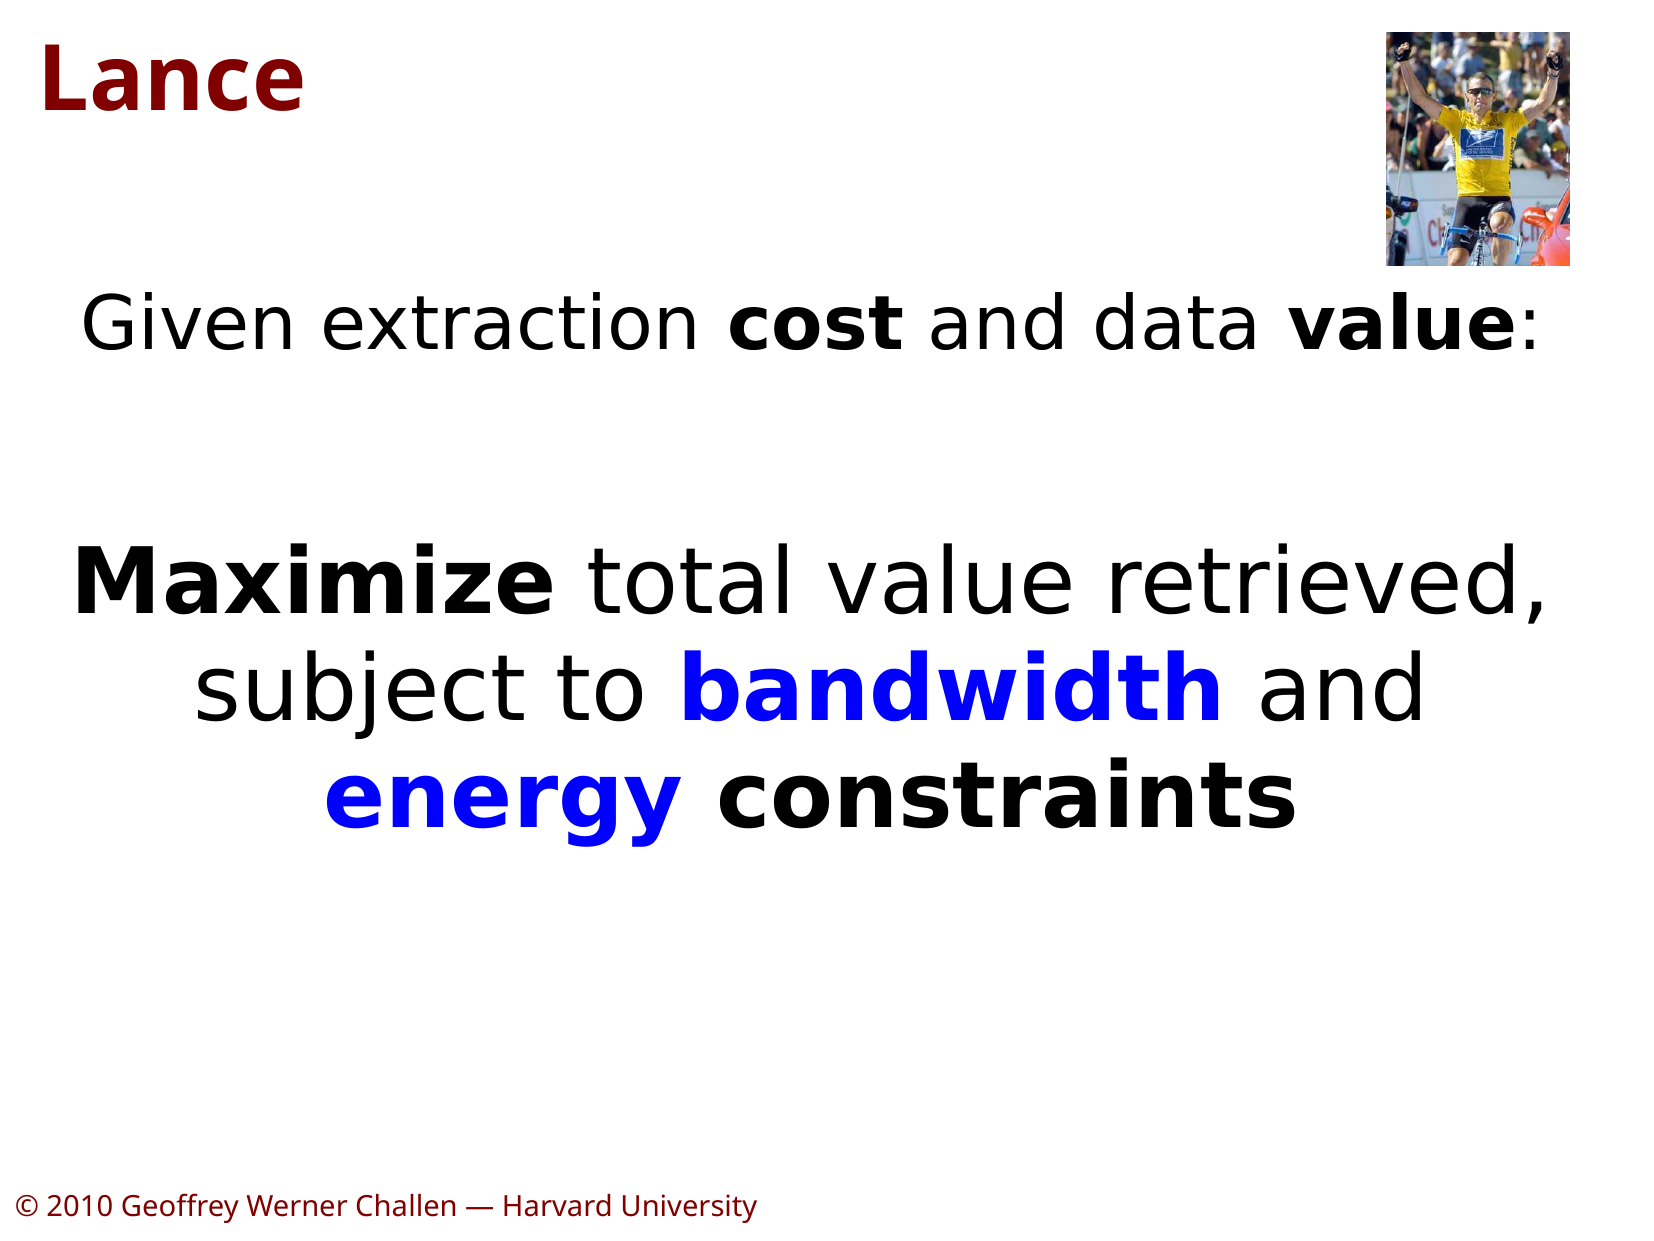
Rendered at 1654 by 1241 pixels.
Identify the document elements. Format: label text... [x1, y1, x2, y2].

title Lance [0, 0, 1654, 151]
list Given extraction cost and data value: Maximize total value retrieved, subject to bandwidth and energy constraints [23, 279, 1600, 1142]
picture [1386, 151, 1570, 266]
